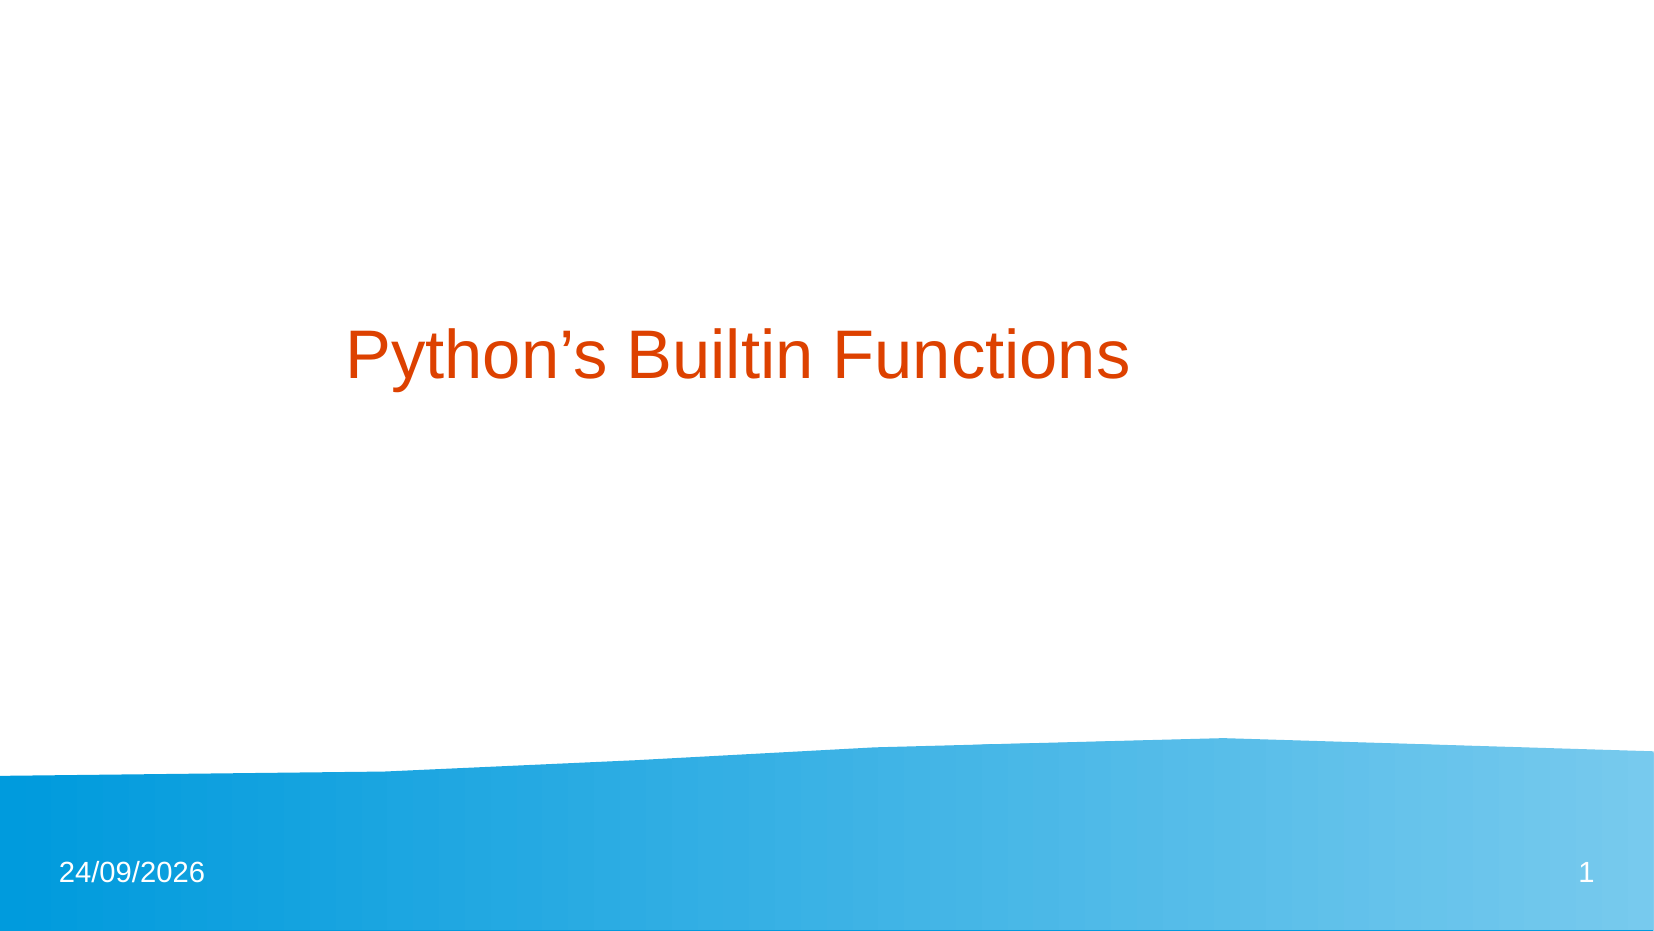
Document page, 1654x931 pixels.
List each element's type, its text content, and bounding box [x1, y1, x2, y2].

title Python’s Builtin Functions [0, 265, 1477, 443]
